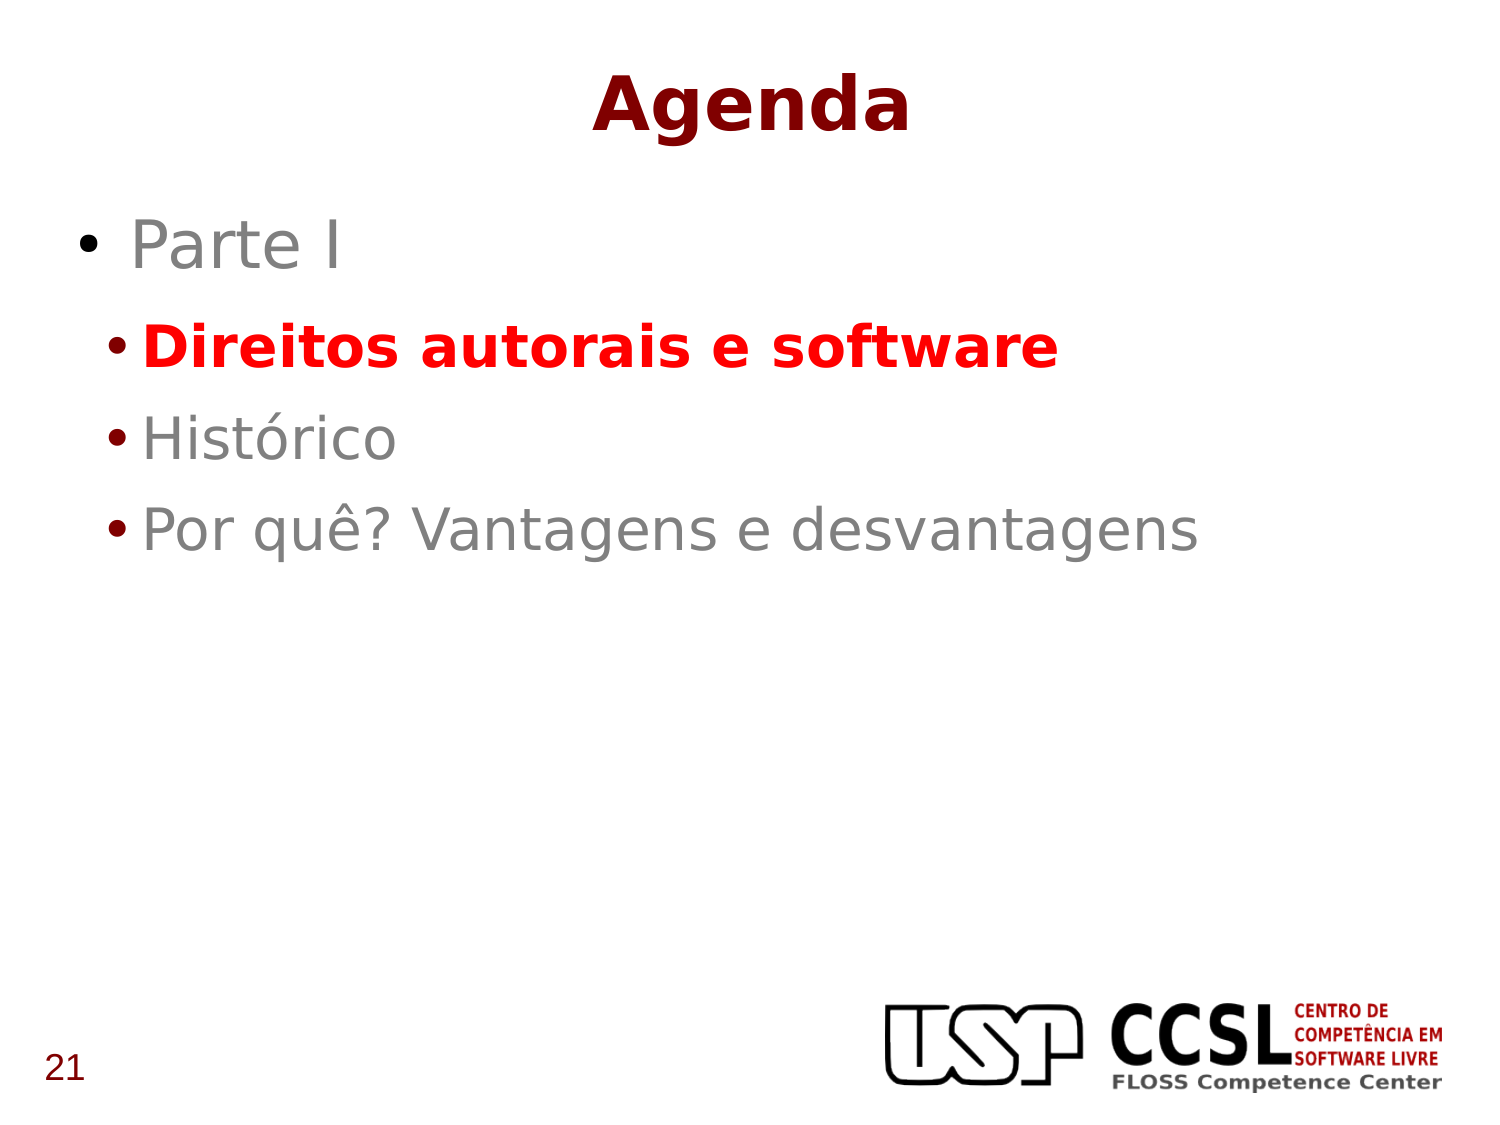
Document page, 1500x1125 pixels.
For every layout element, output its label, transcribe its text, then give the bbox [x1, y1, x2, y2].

list Parte I Direitos autorais e software Histórico Por quê? Vantagens e desvantagens [59, 206, 1447, 950]
picture [885, 1003, 1442, 1093]
title Agenda [59, 29, 1447, 180]
